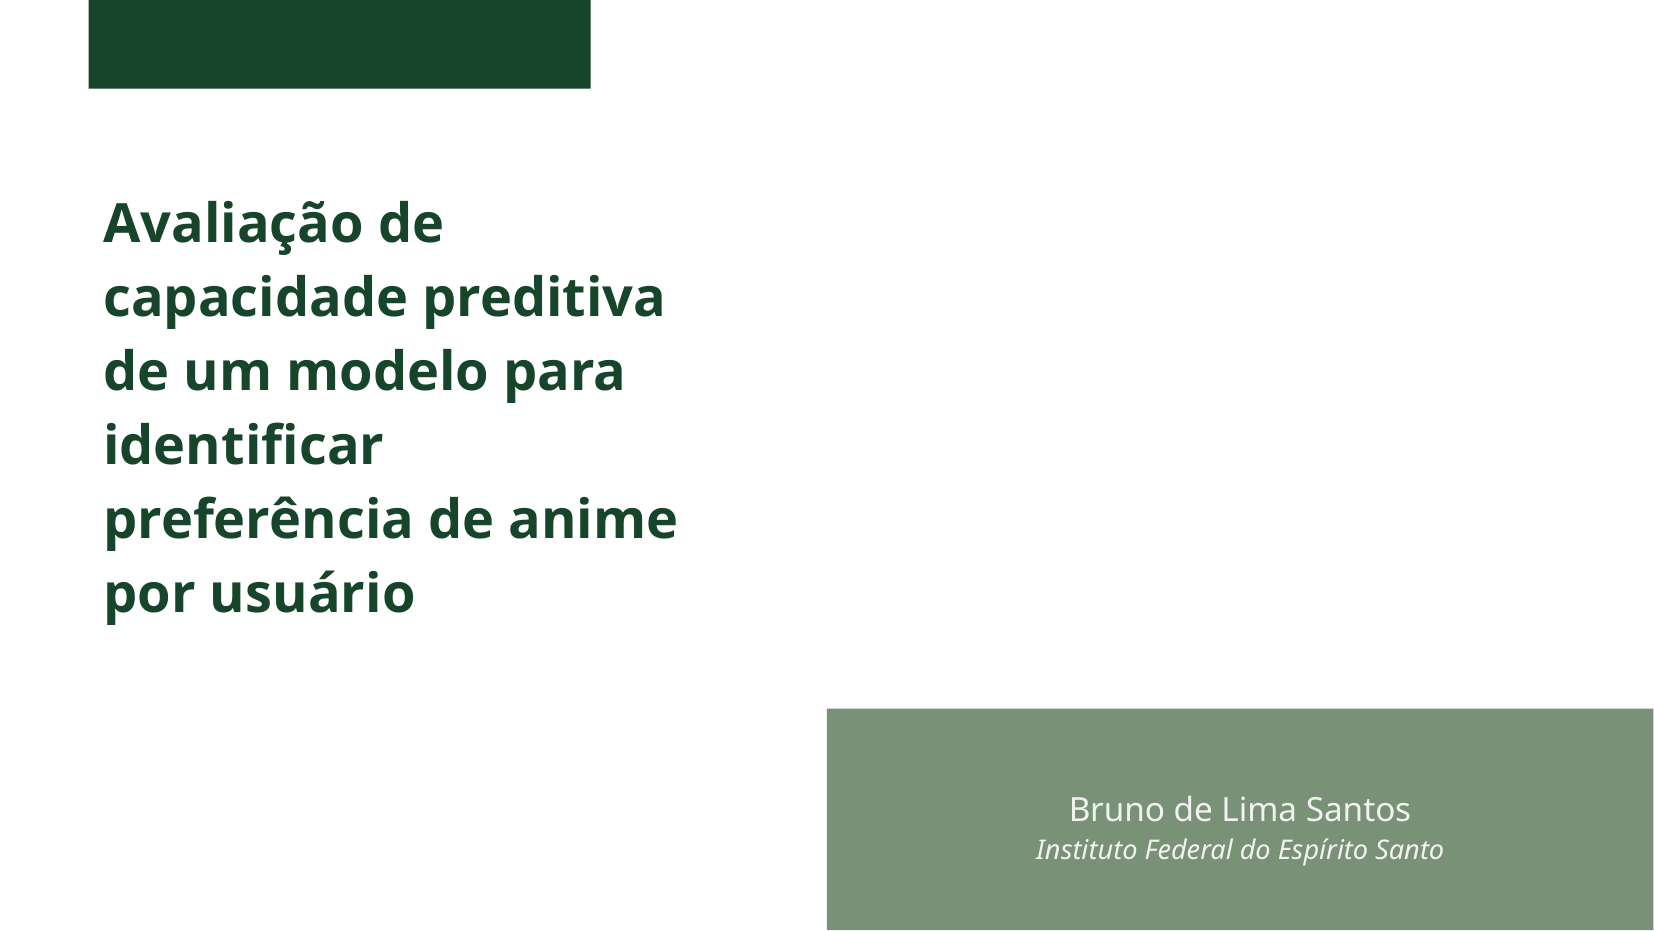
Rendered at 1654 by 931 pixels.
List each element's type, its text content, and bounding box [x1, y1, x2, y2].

text_box Avaliação de capacidade preditiva de um modelo para identificar preferência de anime por usuário [88, 177, 715, 584]
text_box [88, 0, 591, 89]
text_box Bruno de Lima Santos Instituto Federal do Espírito Santo [959, 778, 1521, 861]
text_box [826, 708, 1654, 931]
